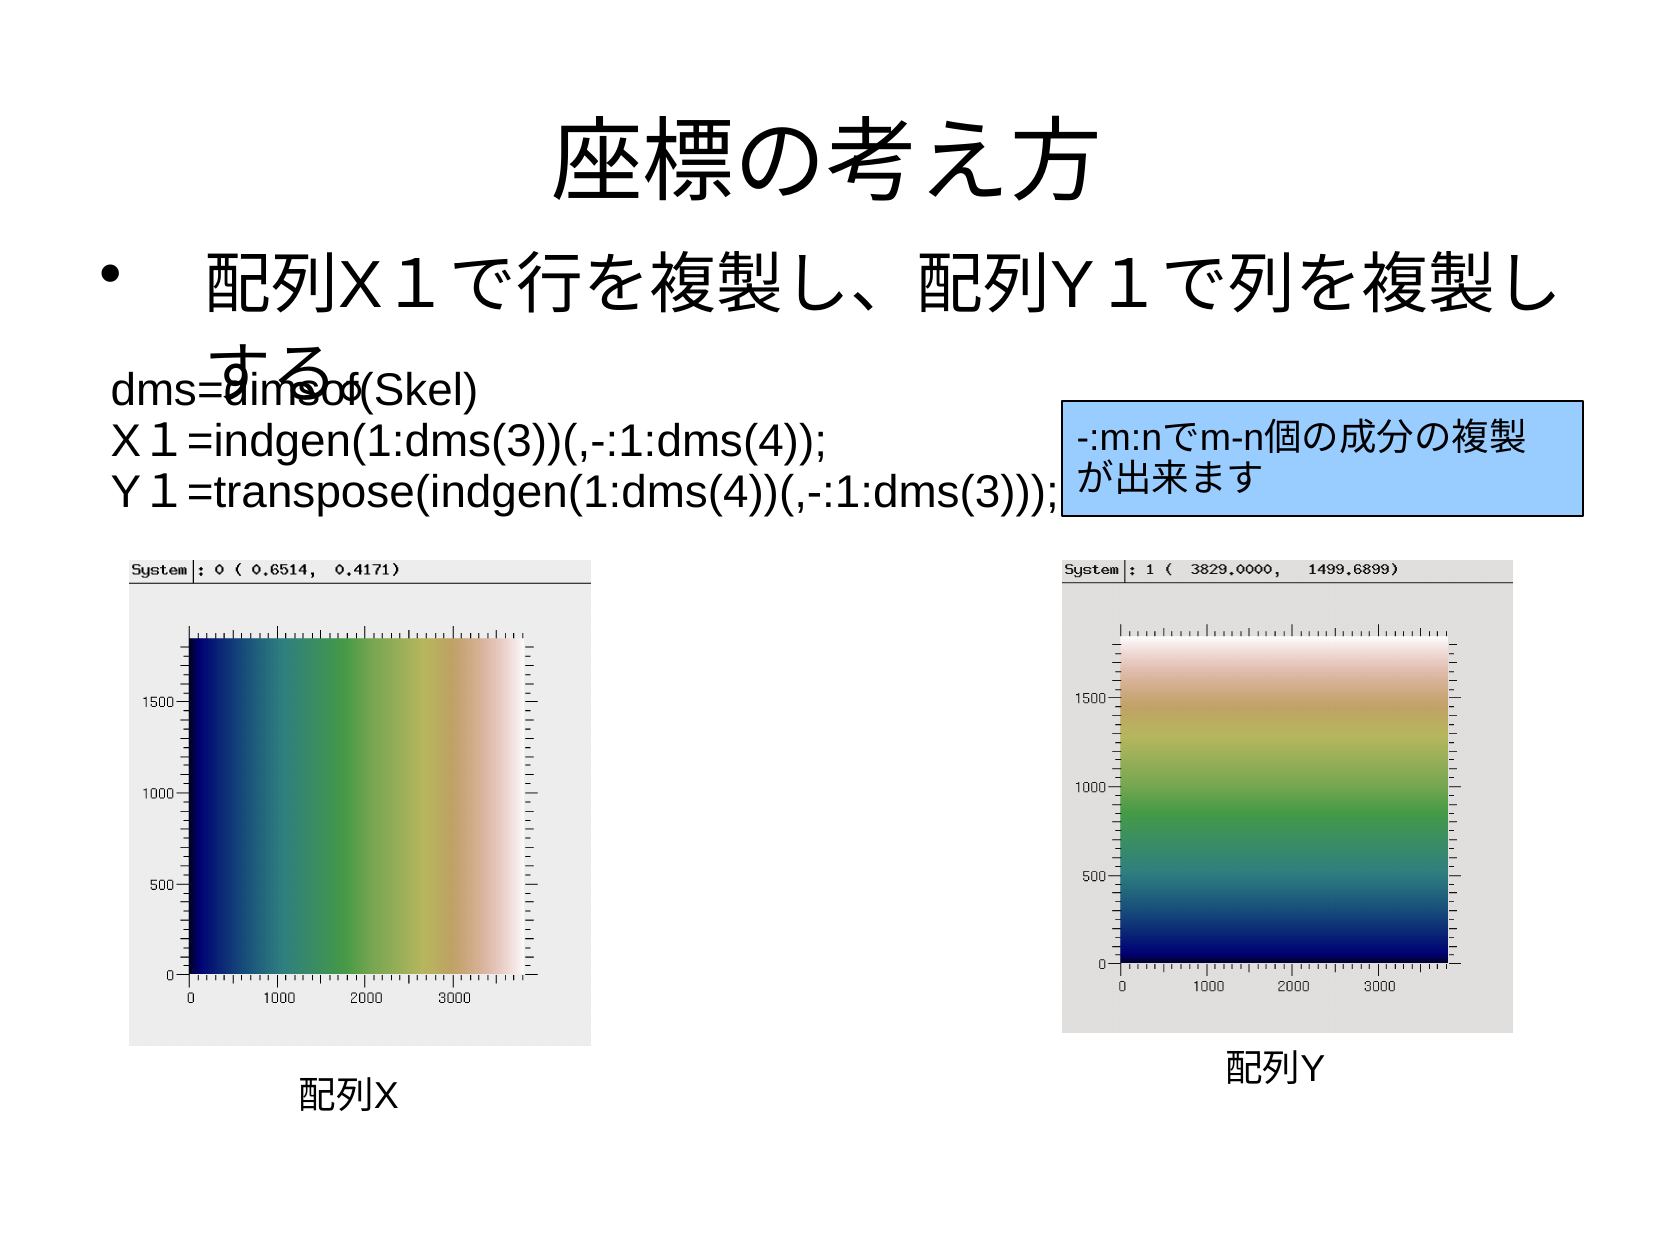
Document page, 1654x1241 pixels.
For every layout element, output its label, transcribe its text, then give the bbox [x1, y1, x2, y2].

text_box dms=dimsof(Skel)‏ X１=indgen(1:dms(3))(,-:1:dms(4)); Y１=transpose(indgen(1:dms(4))(,-:1:dms(3))); [95, 354, 1123, 553]
text_box 配列Y [1210, 1037, 1341, 1095]
text_box 配列X [284, 1065, 414, 1123]
picture [129, 560, 591, 1046]
picture [1062, 560, 1513, 1034]
list 配列X１で行を複製し、配列Y１で列を複製しする。 [63, 231, 1570, 355]
text_box -:m:nでm-n個の成分の複製 が出来ます [1061, 400, 1583, 517]
title 座標の考え方 [82, 49, 1571, 257]
